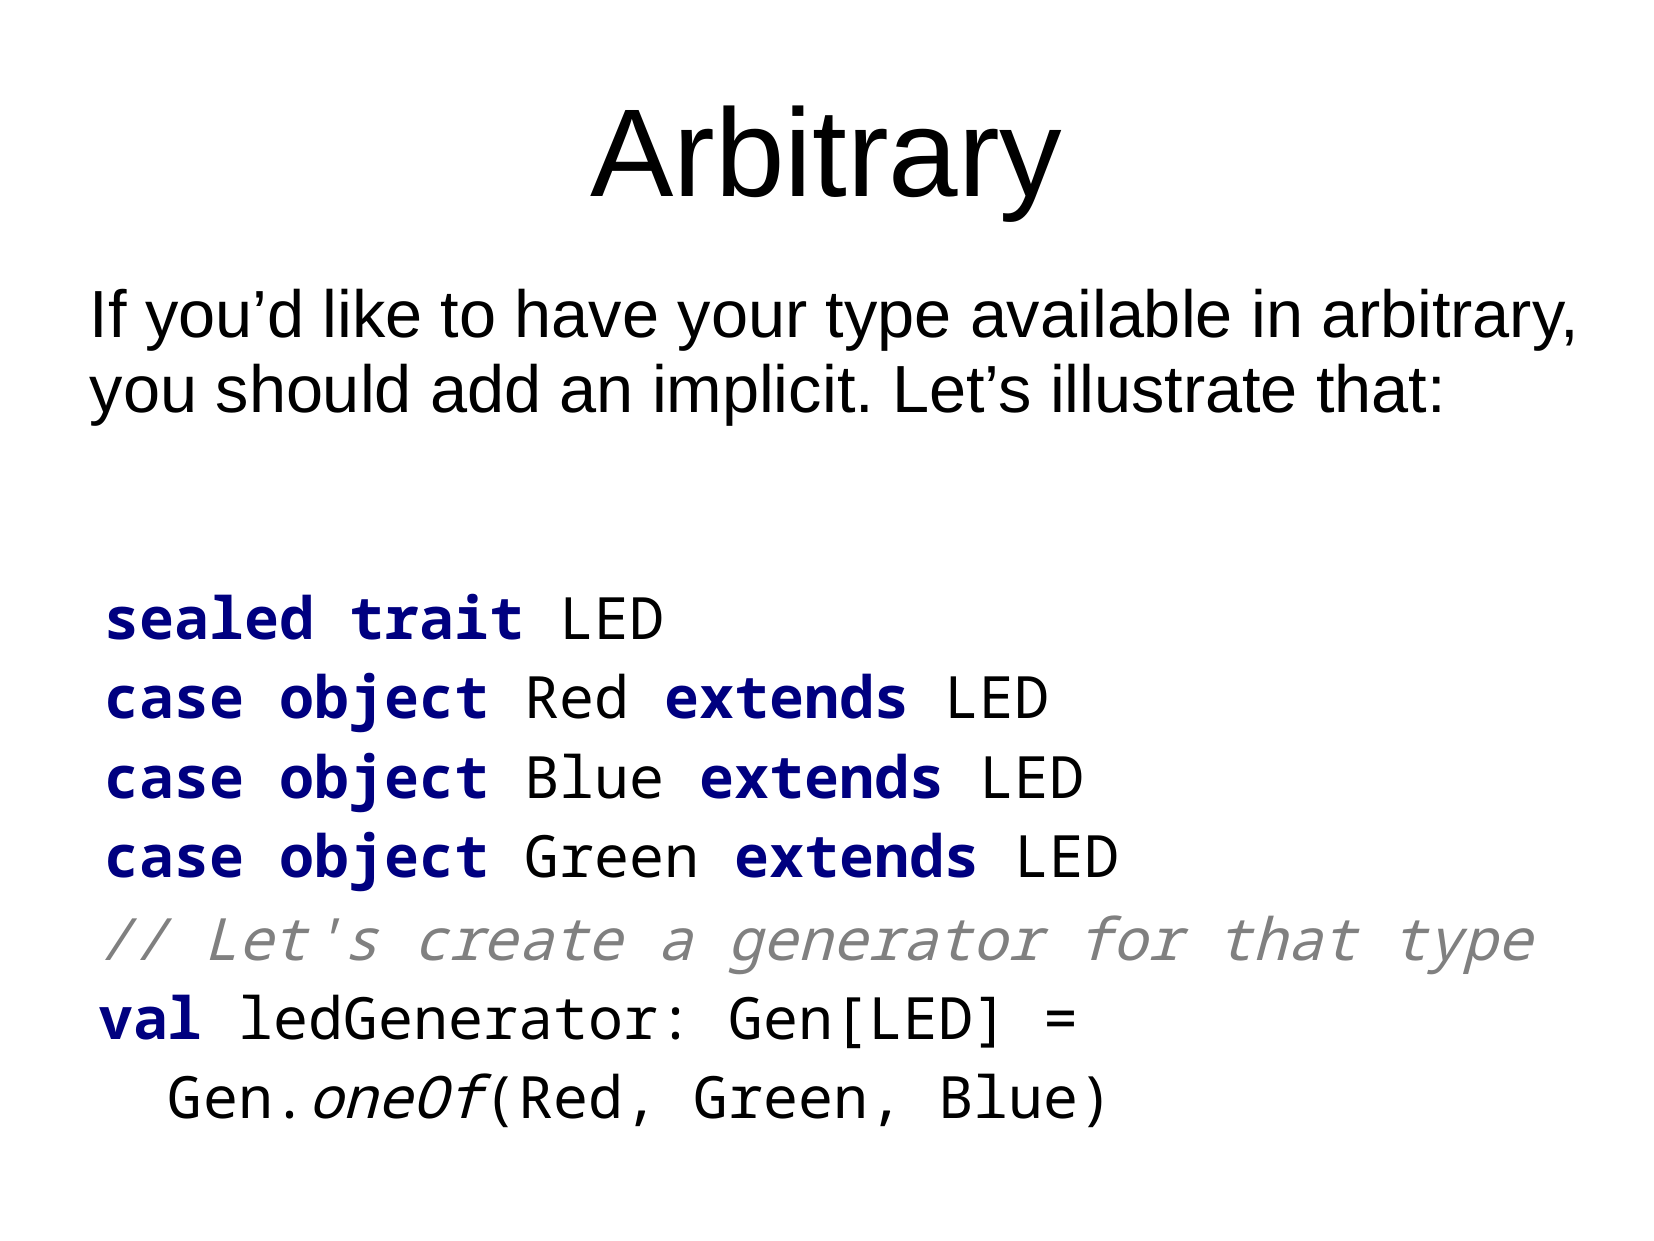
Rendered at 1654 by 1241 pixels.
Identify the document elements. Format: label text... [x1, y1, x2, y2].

title Arbitrary [82, 49, 1571, 257]
text_box If you’d like to have your type available in arbitrary, you should add an implicit. Let’s illustrate that: [75, 270, 1636, 510]
text_box // Let's create a generator for that type val ledGenerator: Gen[LED] = Gen.oneOf(Red, Green, Blue) [83, 890, 1426, 1081]
text_box sealed trait LED case object Red extends LED case object Blue extends LED case object Green extends LED [90, 570, 1489, 901]
